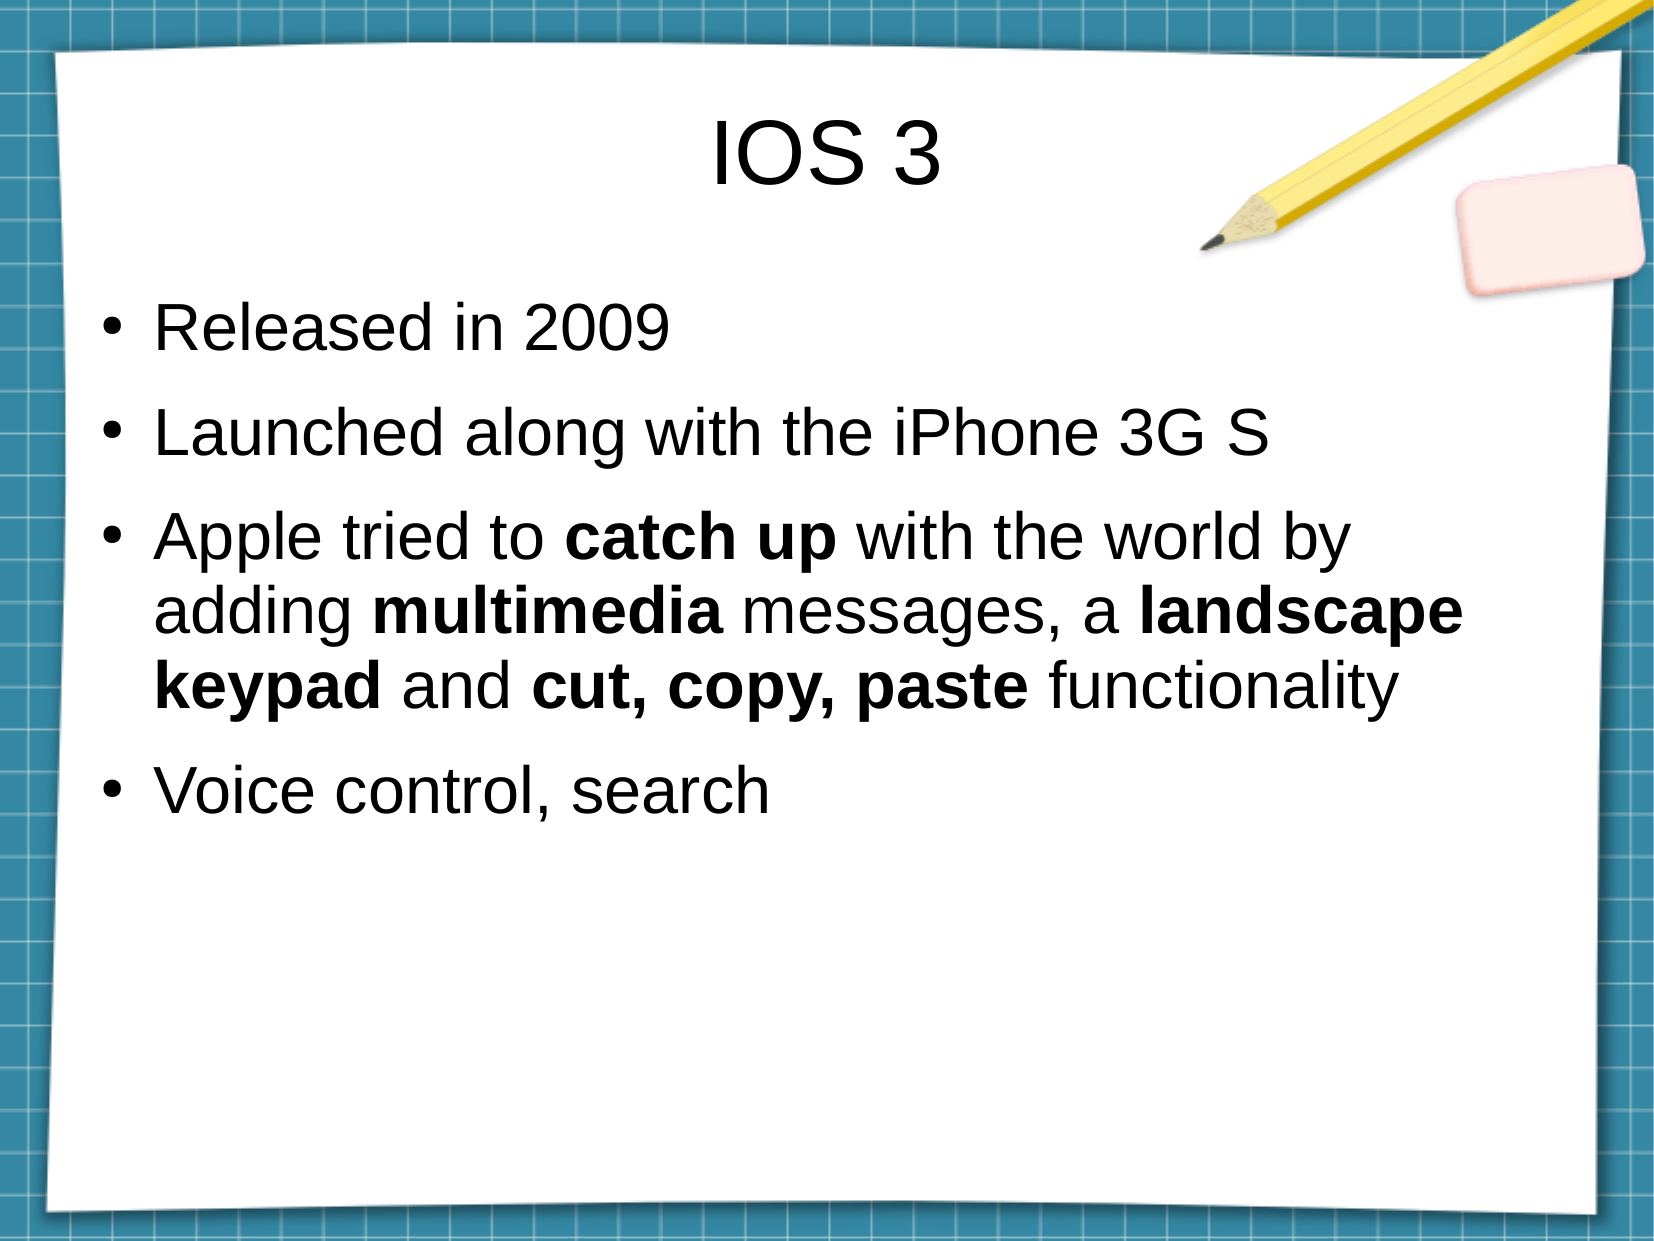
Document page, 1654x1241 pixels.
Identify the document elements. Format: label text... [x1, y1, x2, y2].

list Released in 2009 Launched along with the iPhone 3G S Apple tried to catch up with the world by adding multimedia messages, a landscape keypad and cut, copy, paste functionality Voice control, search [82, 290, 1571, 1010]
title IOS 3 [82, 49, 1571, 257]
picture [0, 0, 1654, 1241]
